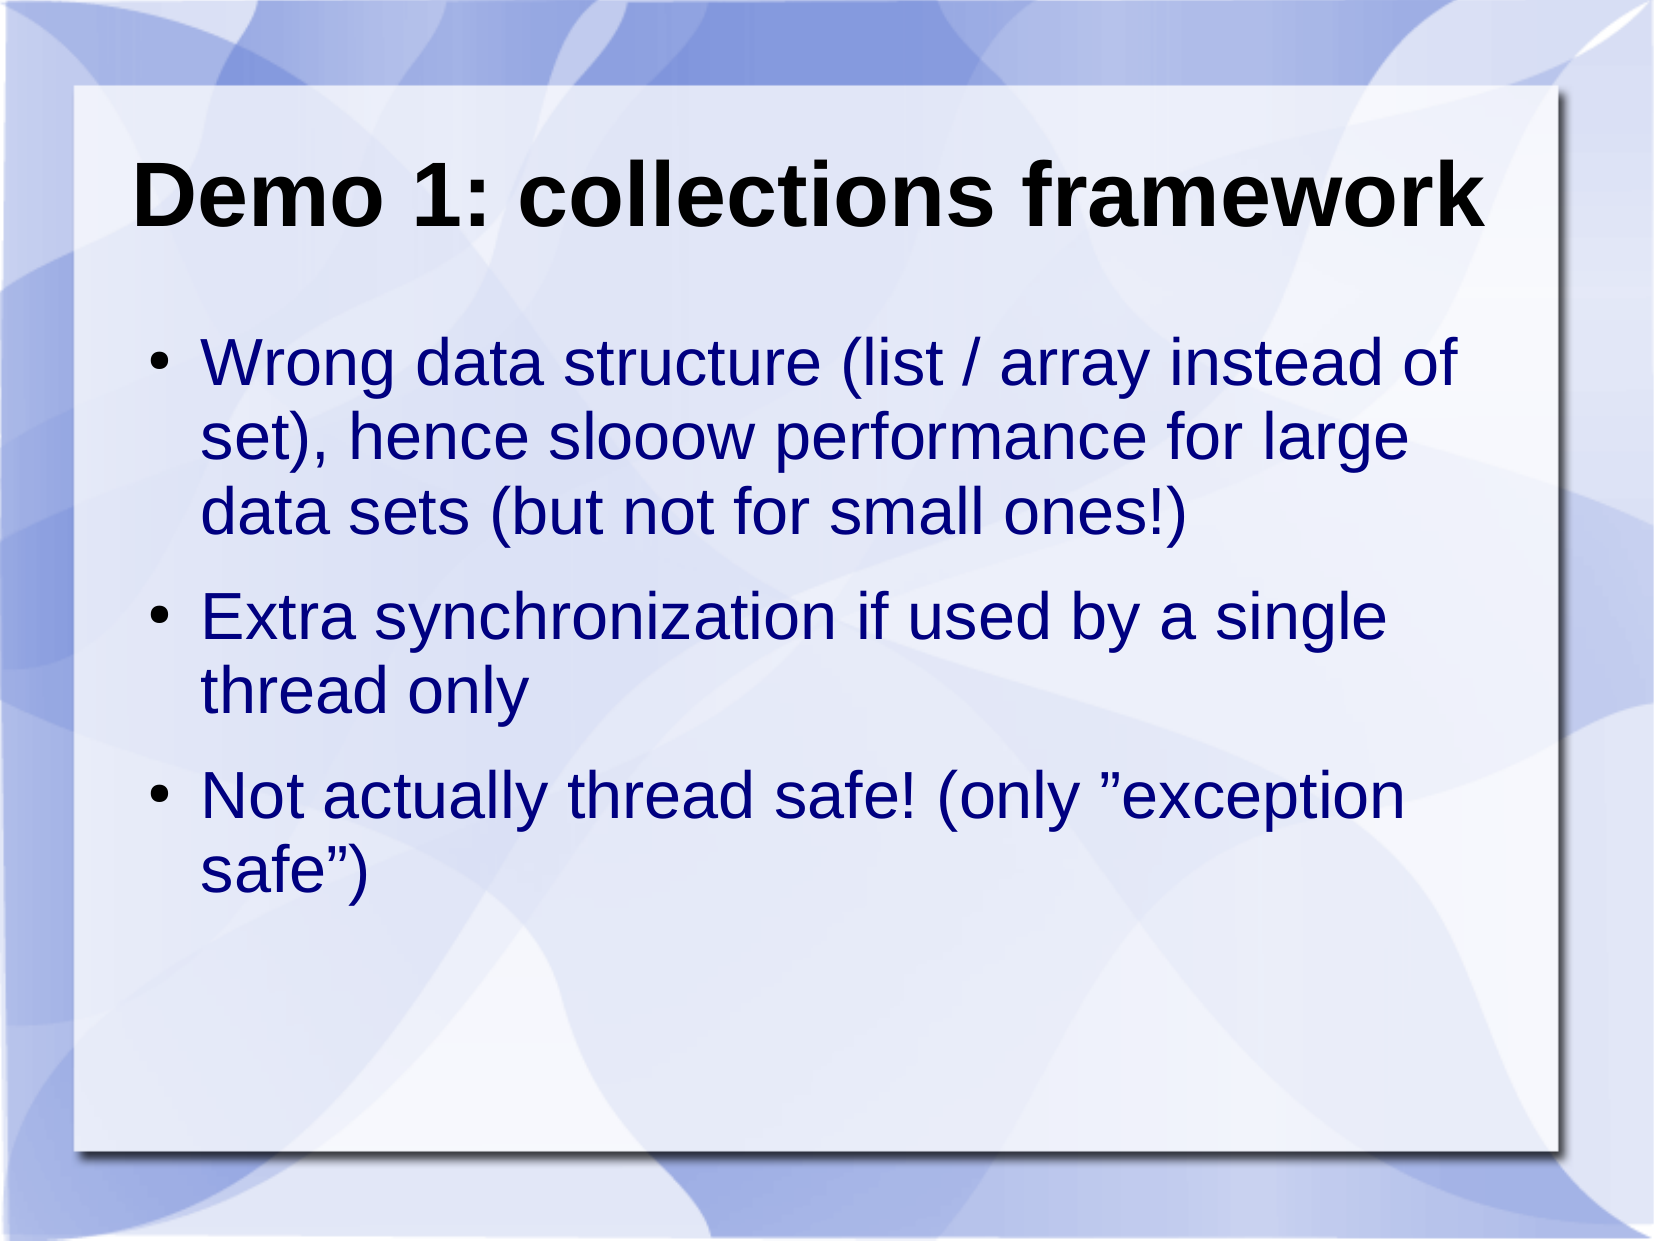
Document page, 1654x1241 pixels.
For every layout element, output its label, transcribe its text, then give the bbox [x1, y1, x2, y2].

title Demo 1: collections framework [82, 98, 1536, 291]
list Wrong data structure (list / array instead of set), hence slooow performance for large data sets (but not for small ones!) Extra synchronization if used by a single thread only Not actually thread safe! (only ”exception safe”) [129, 324, 1489, 1129]
picture [0, 0, 1654, 1241]
